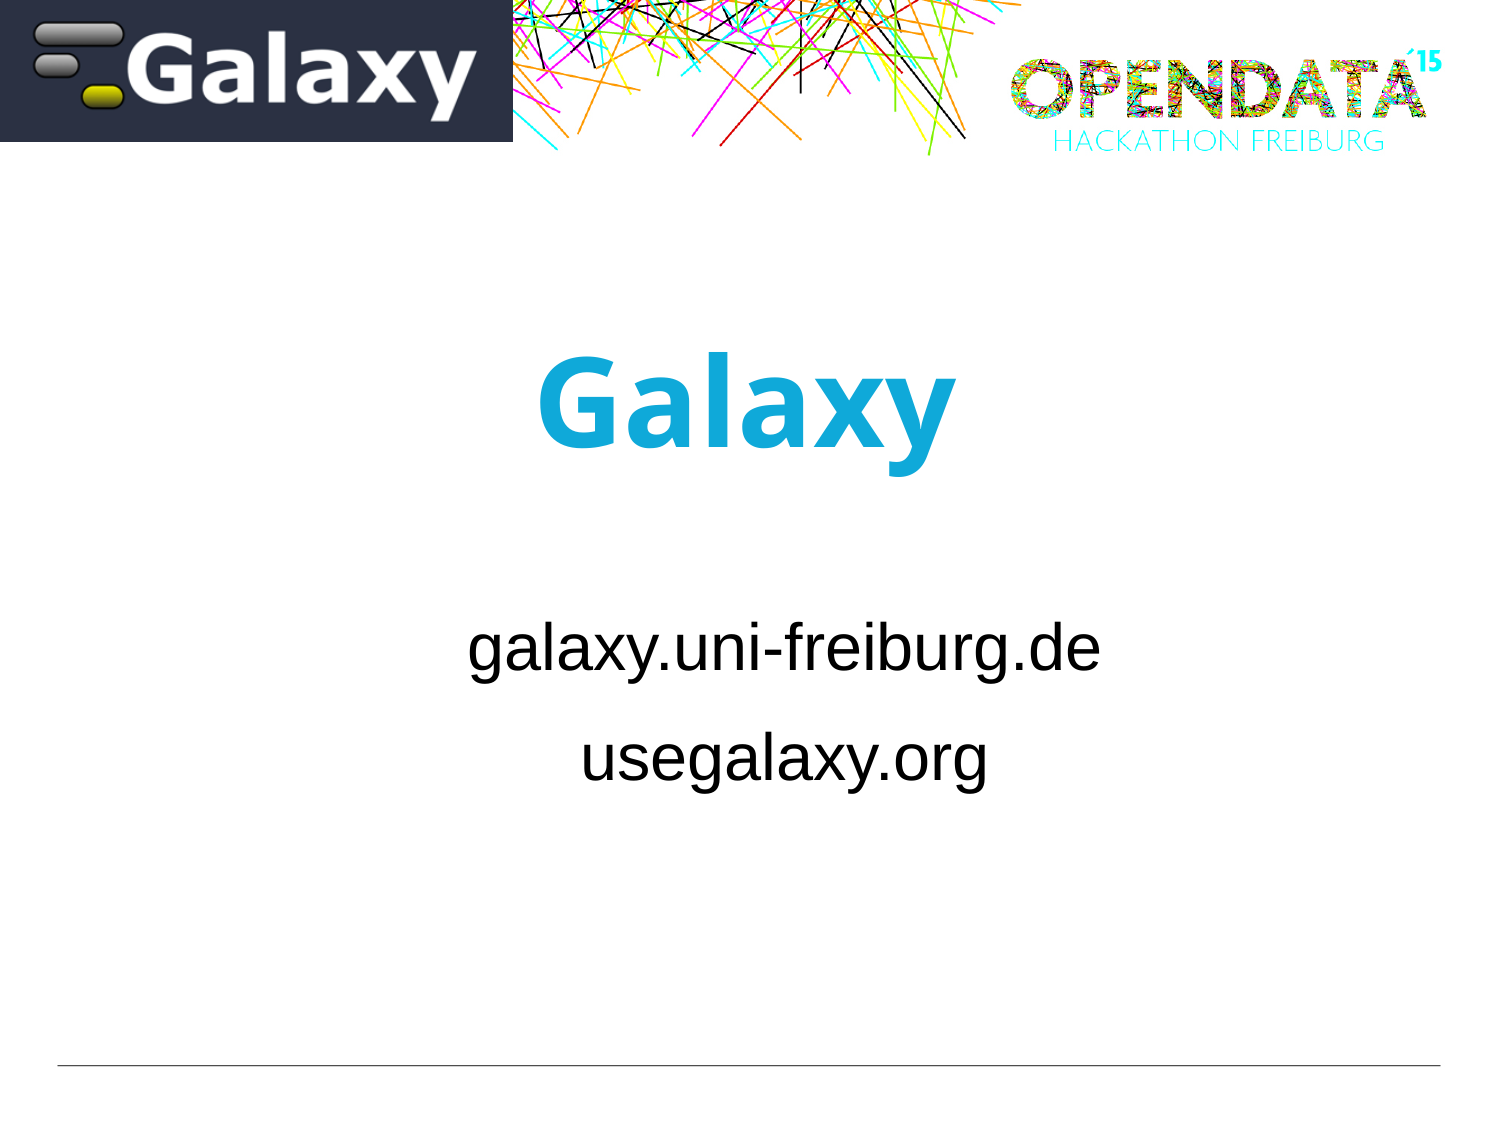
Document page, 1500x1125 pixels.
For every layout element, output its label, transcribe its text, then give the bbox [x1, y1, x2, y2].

title Galaxy [65, 210, 1425, 603]
list galaxy.uni-freiburg.de usegalaxy.org [75, 604, 1425, 916]
picture [0, 0, 1499, 1125]
